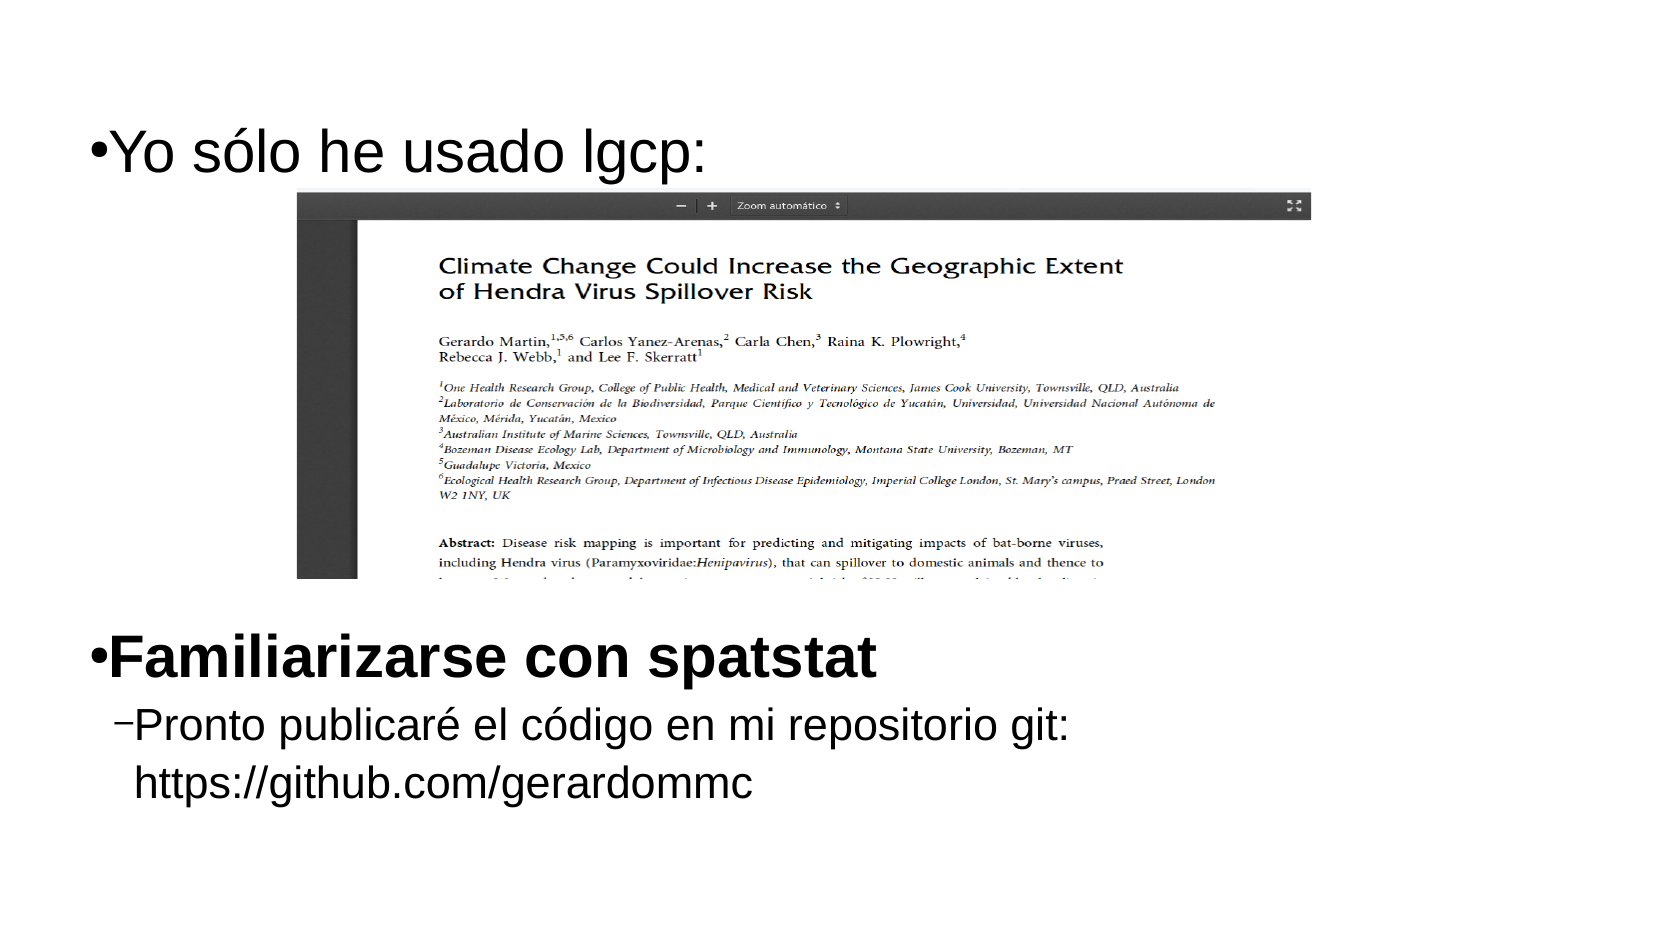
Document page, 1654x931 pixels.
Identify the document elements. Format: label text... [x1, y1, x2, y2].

list Yo sólo he usado lgcp: Familiarizarse con spatstat Pronto publicaré el código en mi repositorio git: https://github.com/gerardommc [82, 118, 1571, 827]
picture [296, 188, 1312, 579]
